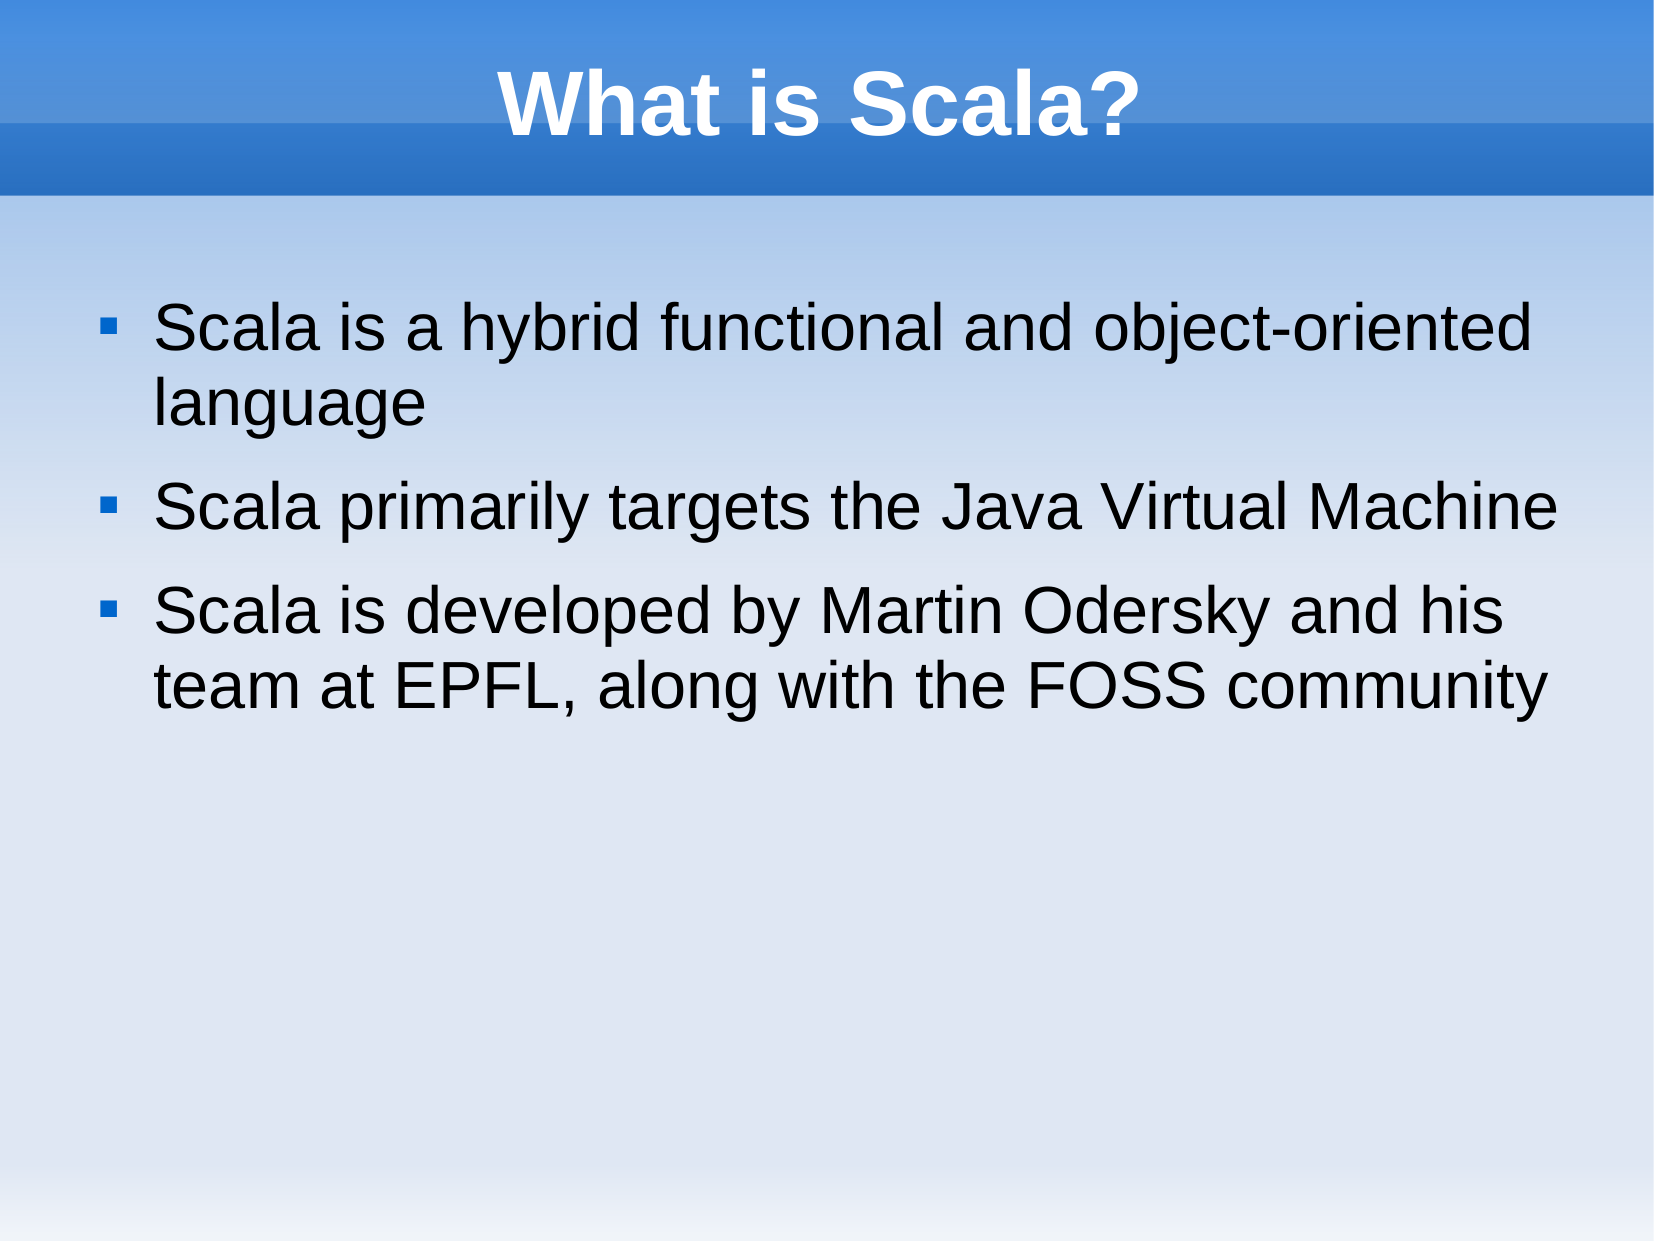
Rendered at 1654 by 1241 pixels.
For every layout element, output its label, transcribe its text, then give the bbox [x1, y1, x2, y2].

list Scala is a hybrid functional and object-oriented language Scala primarily targets the Java Virtual Machine Scala is developed by Martin Odersky and his team at EPFL, along with the FOSS community [82, 290, 1571, 1094]
title What is Scala? [76, 0, 1565, 208]
picture [0, 0, 1654, 1241]
